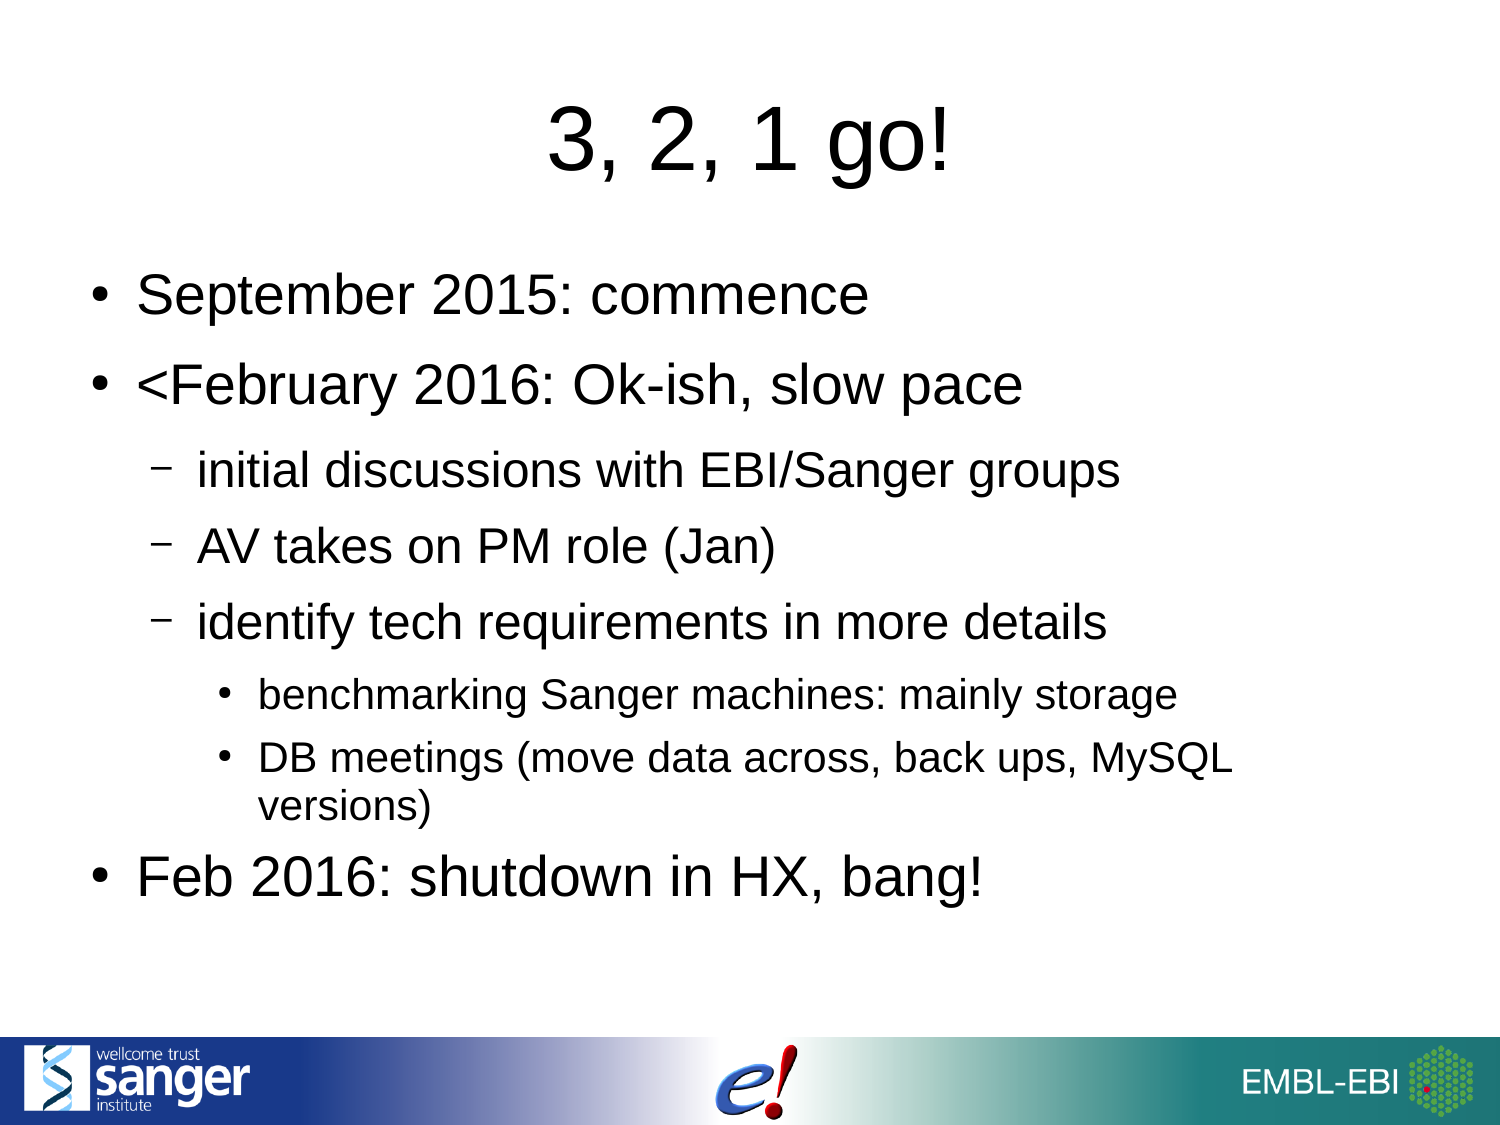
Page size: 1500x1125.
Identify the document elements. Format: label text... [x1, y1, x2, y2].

picture [0, 1037, 1500, 1125]
title 3, 2, 1 go! [75, 44, 1425, 233]
list September 2015: commence <February 2016: Ok-ish, slow pace initial discussions with EBI/Sanger groups AV takes on PM role (Jan) identify tech requirements in more details benchmarking Sanger machines: mainly storage DB meetings (move data across, back ups, MySQL versions) Feb 2016: shutdown in HX, bang! [75, 263, 1395, 916]
